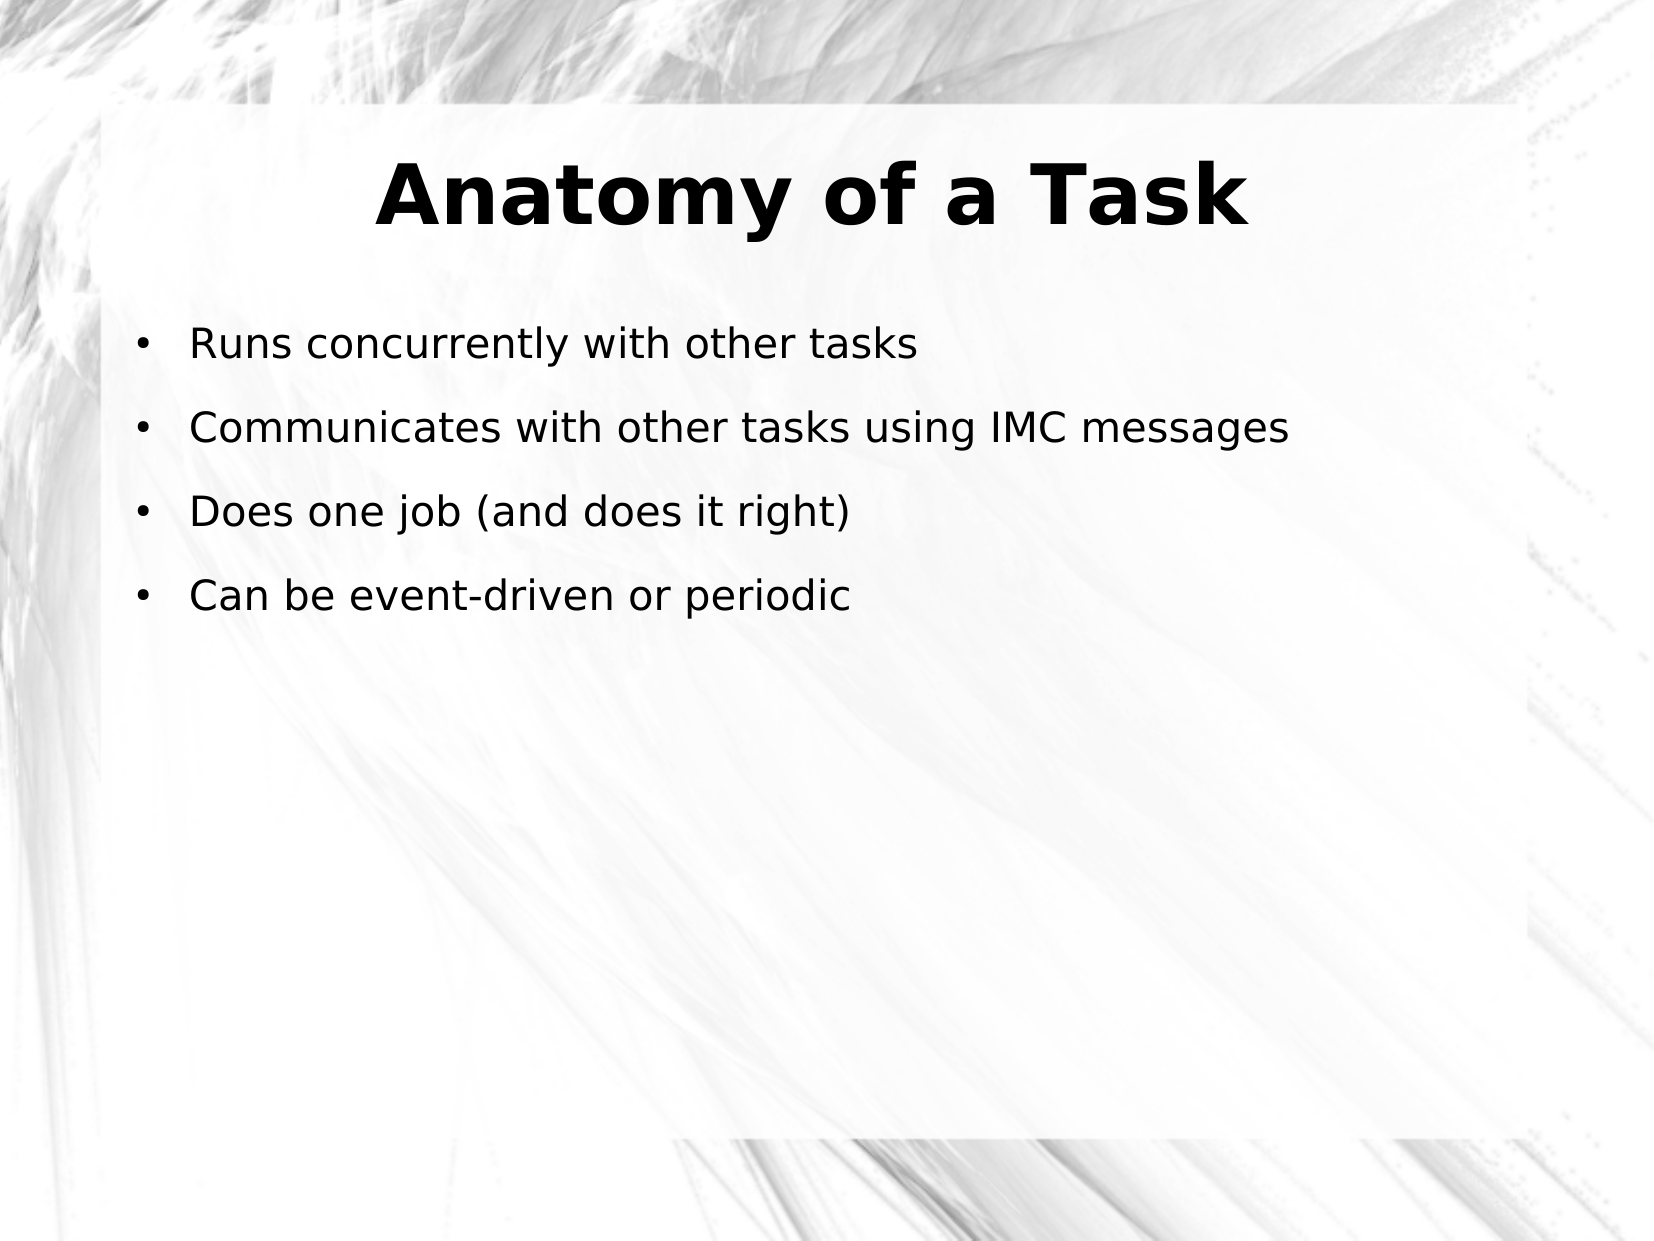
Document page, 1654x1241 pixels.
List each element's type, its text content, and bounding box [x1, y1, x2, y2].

picture [0, 0, 1654, 1241]
title Anatomy of a Task [118, 117, 1506, 275]
list Runs concurrently with other tasks Communicates with other tasks using IMC messages Does one job (and does it right) Can be event-driven or periodic [118, 319, 1571, 1040]
